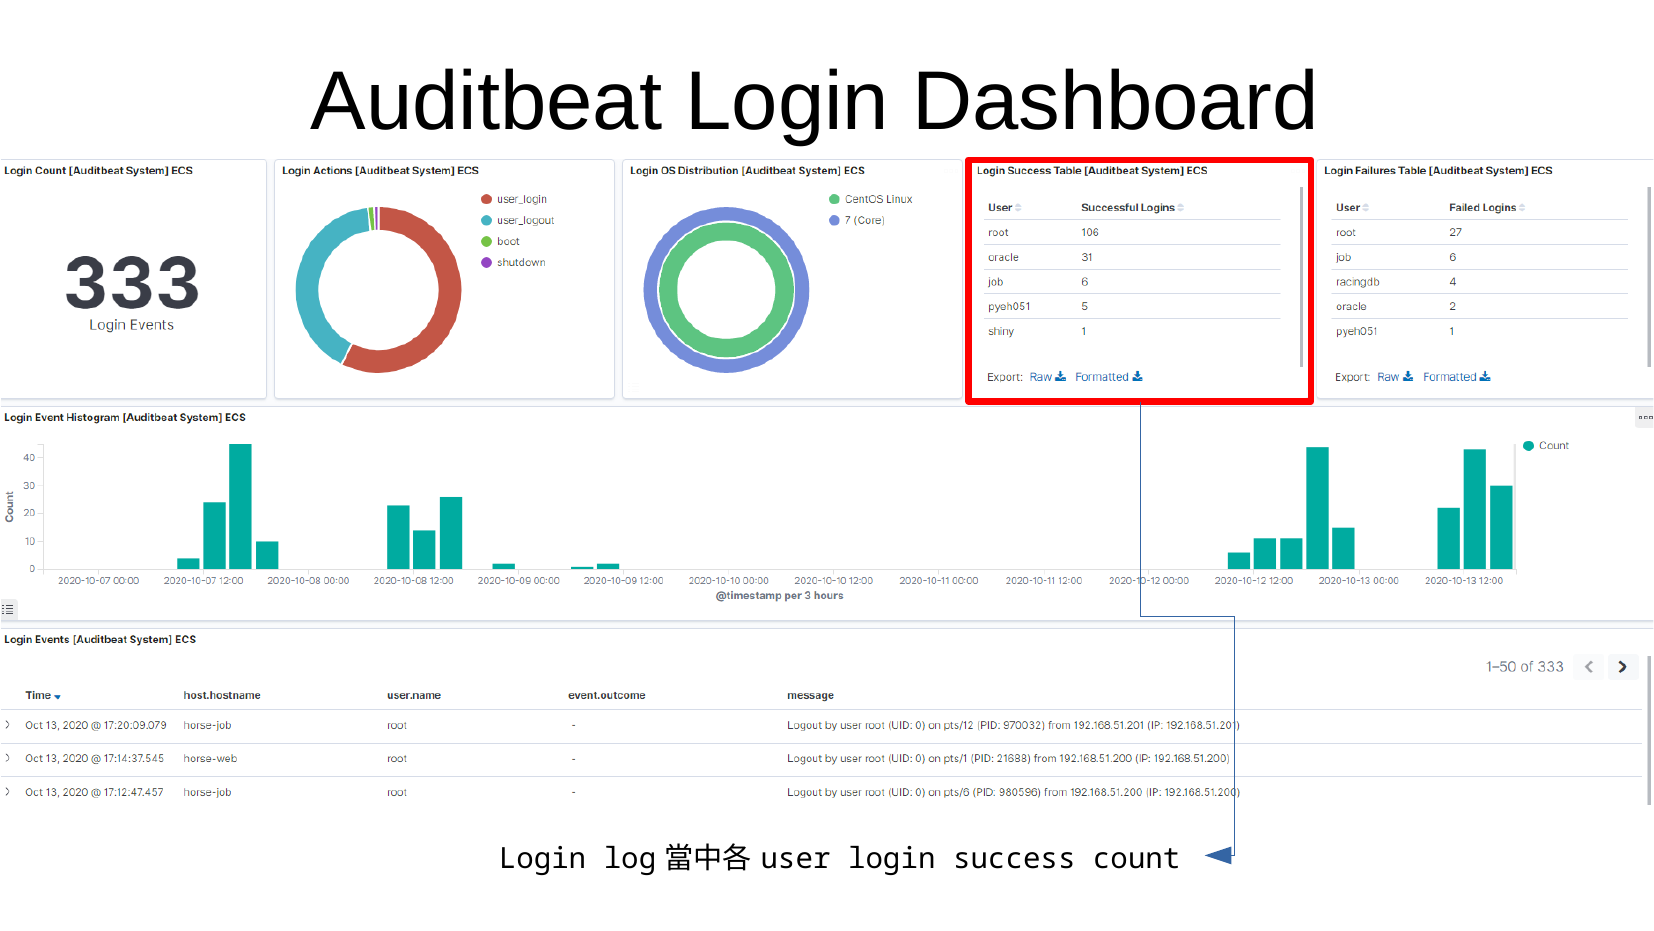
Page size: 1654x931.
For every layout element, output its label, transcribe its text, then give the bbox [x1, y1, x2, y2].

picture [1, 159, 1234, 805]
text_box Auditbeat Login Dashboard [47, 47, 1607, 159]
picture [972, 163, 1308, 398]
picture [1141, 159, 1654, 805]
text_box Login log當中各user login success count [484, 826, 1205, 877]
